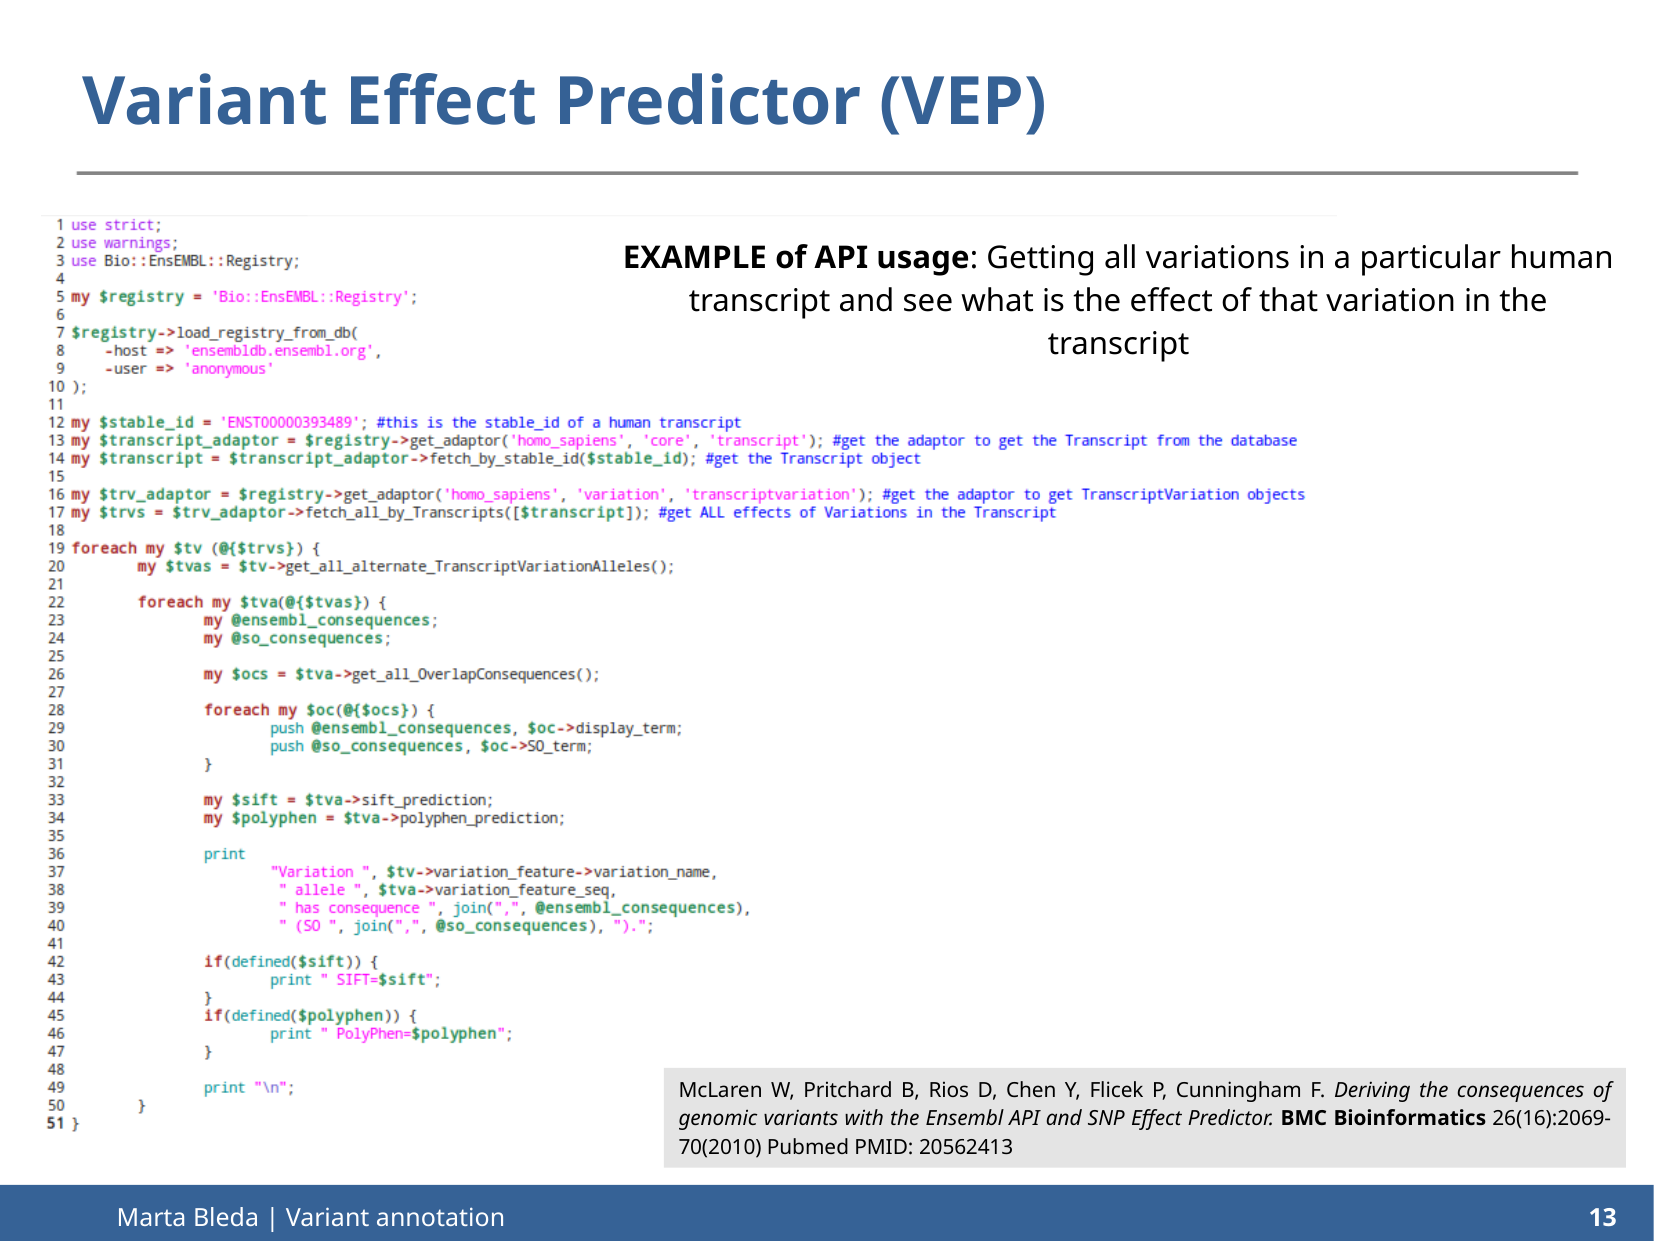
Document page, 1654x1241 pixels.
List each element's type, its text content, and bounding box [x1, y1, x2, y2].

text_box McLaren W, Pritchard B, Rios D, Chen Y, Flicek P, Cunningham F. Deriving the consequences of genomic variants with the Ensembl API and SNP Effect Predictor. BMC Bioinformatics 26(16):2069-70(2010) Pubmed PMID: 20562413 [663, 1067, 1626, 1156]
picture [74, 170, 1580, 175]
picture [41, 215, 1337, 1133]
text_box EXAMPLE of API usage: Getting all variations in a particular human transcript and see what is the effect of that variation in the transcript [600, 227, 1638, 315]
title Variant Effect Predictor (VEP) [82, 49, 1572, 148]
